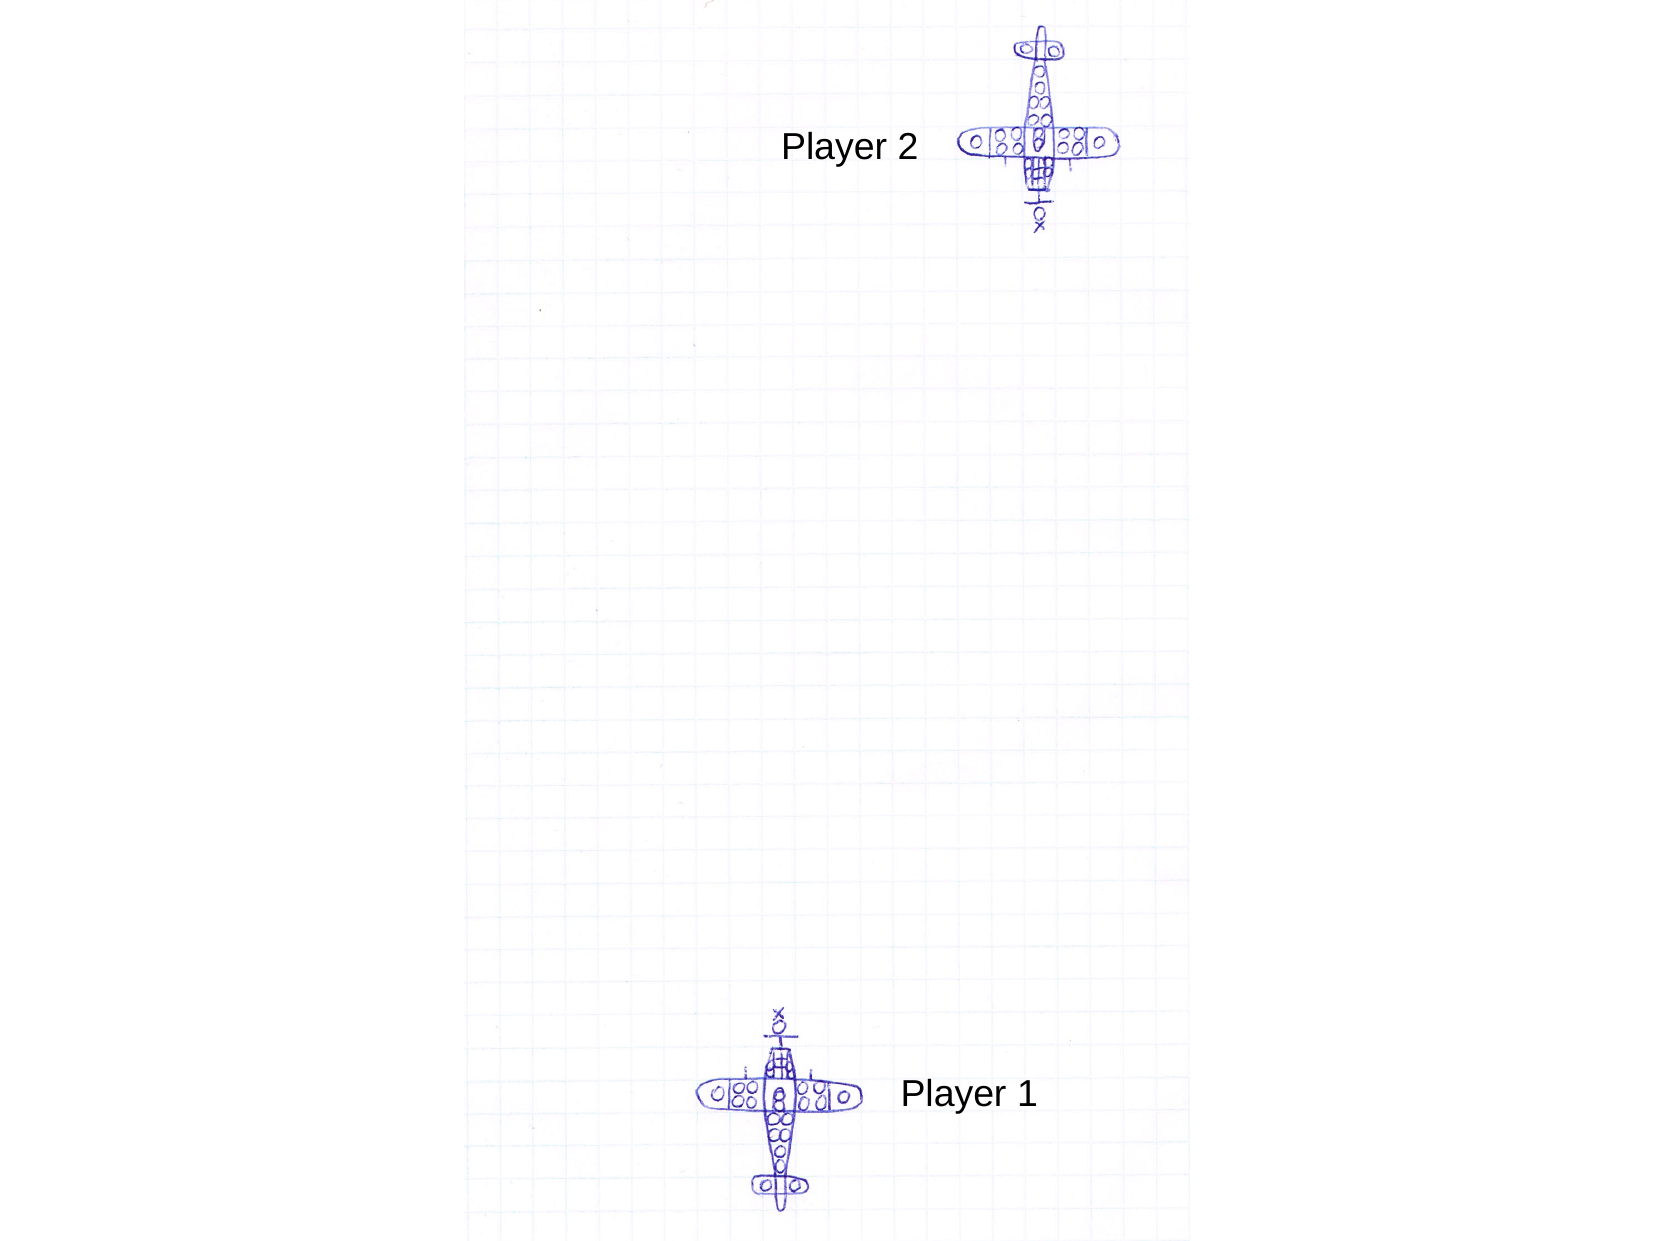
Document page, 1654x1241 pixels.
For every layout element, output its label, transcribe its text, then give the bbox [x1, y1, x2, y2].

picture [464, 0, 1190, 1241]
text_box Player 1 [885, 1065, 1099, 1123]
text_box Player 2 [766, 118, 934, 175]
